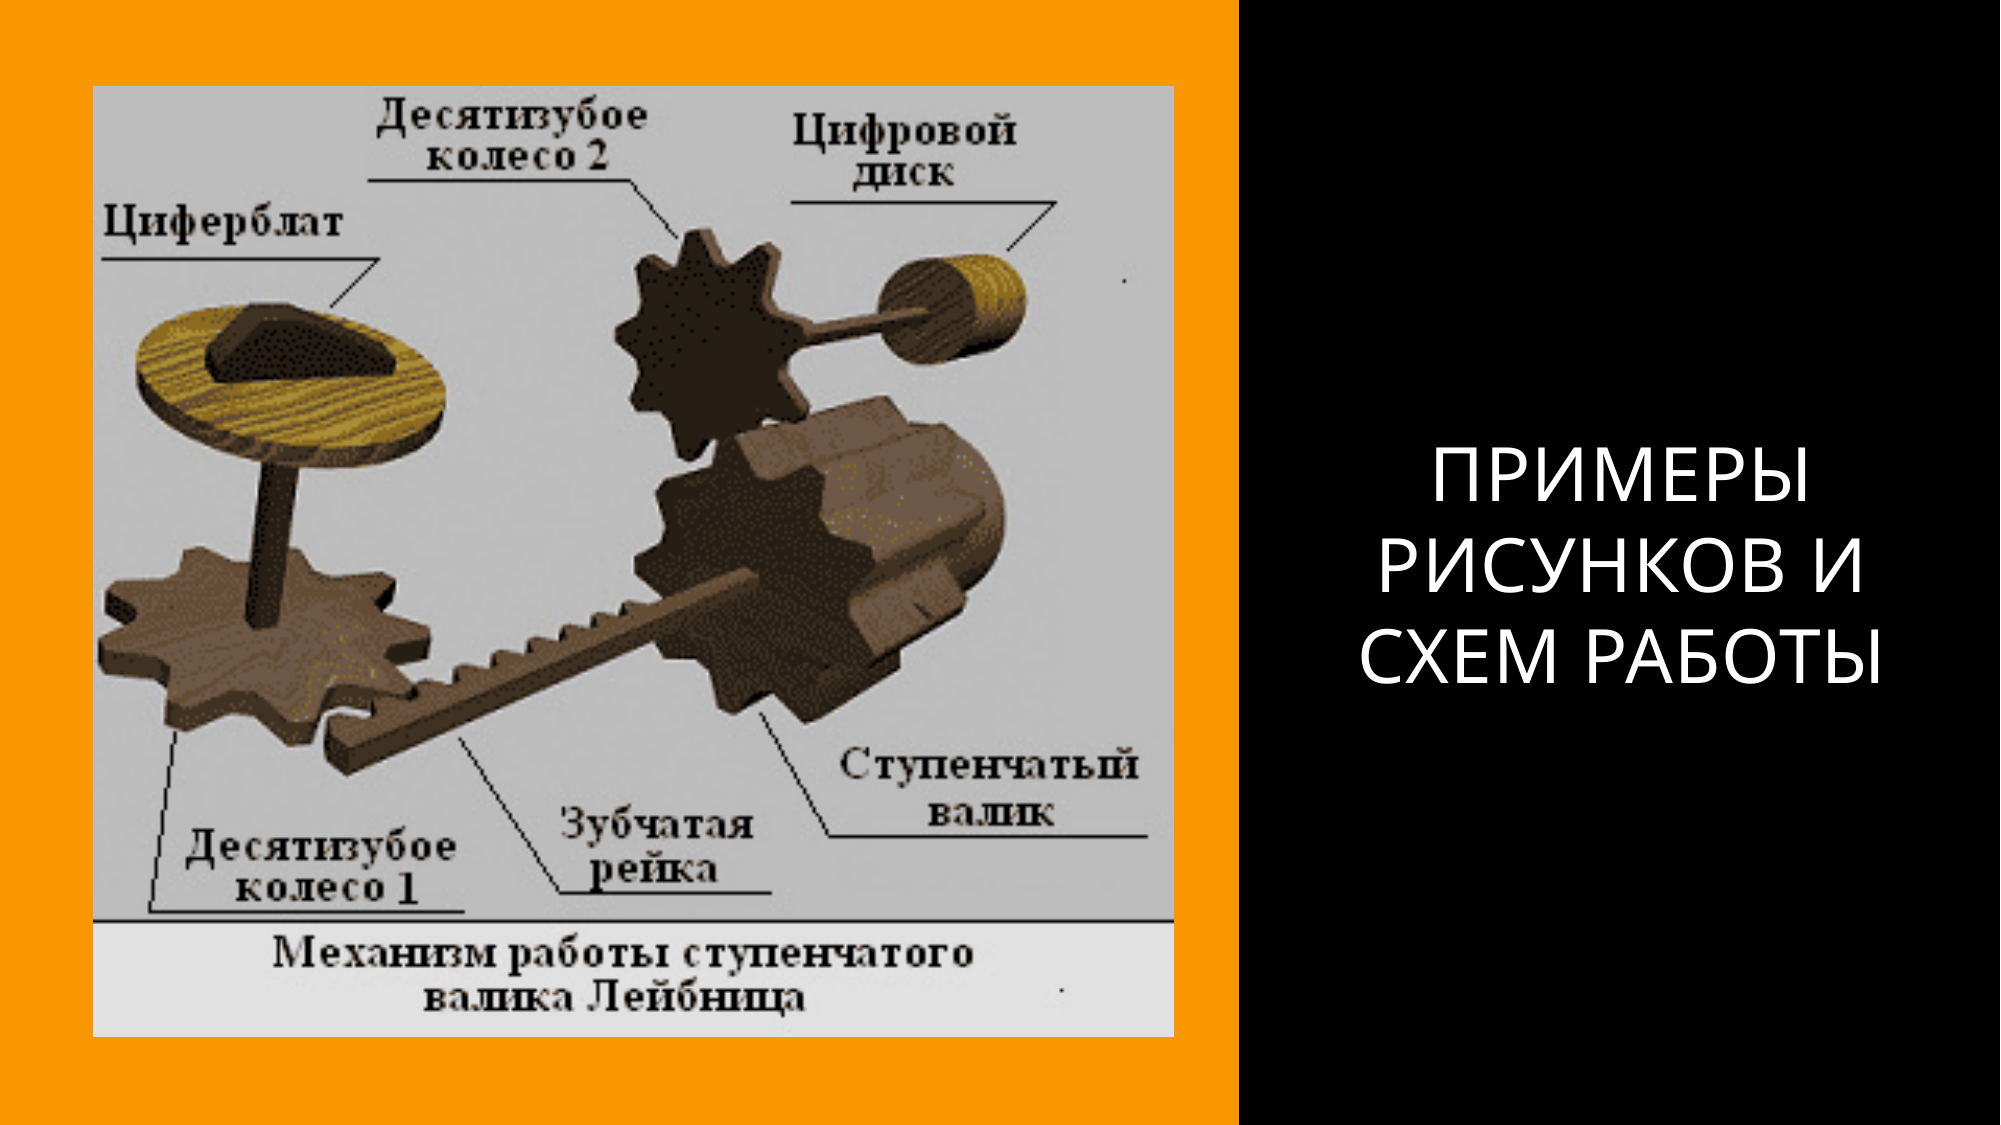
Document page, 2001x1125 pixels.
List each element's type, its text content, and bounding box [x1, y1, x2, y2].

text_box [0, 0, 2000, 1125]
picture [93, 86, 1174, 1037]
subtitle ПРИМЕРЫ РИСУНКОВ И СХЕМ РАБОТЫ [1317, 104, 1927, 1019]
